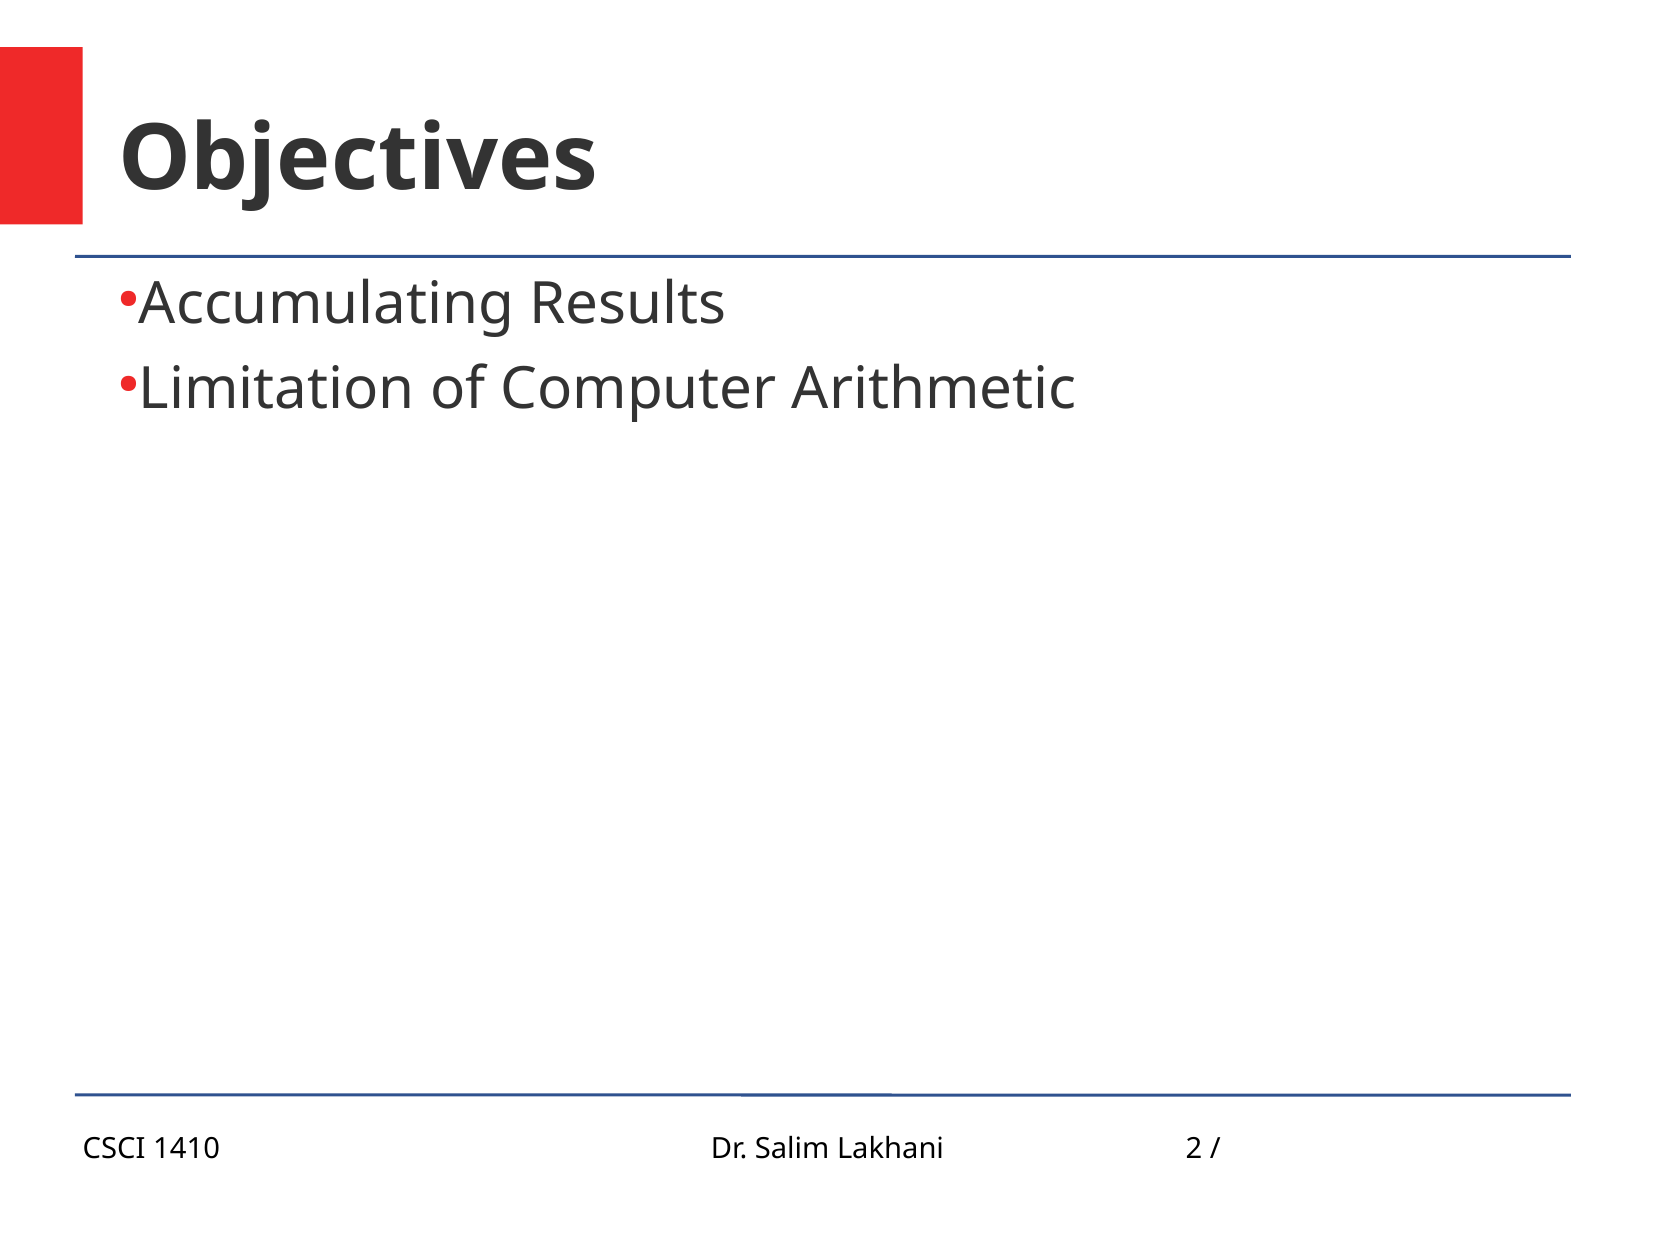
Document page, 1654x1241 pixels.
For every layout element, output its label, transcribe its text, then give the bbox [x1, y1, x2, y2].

title Objectives [118, 49, 1571, 257]
text_box Dr. Salim Lakhani [565, 1129, 1090, 1216]
text_box / [1185, 1129, 1571, 1216]
list Accumulating Results Limitation of Computer Arithmetic [118, 265, 1536, 1081]
text_box CSCI 1410 [82, 1129, 468, 1216]
